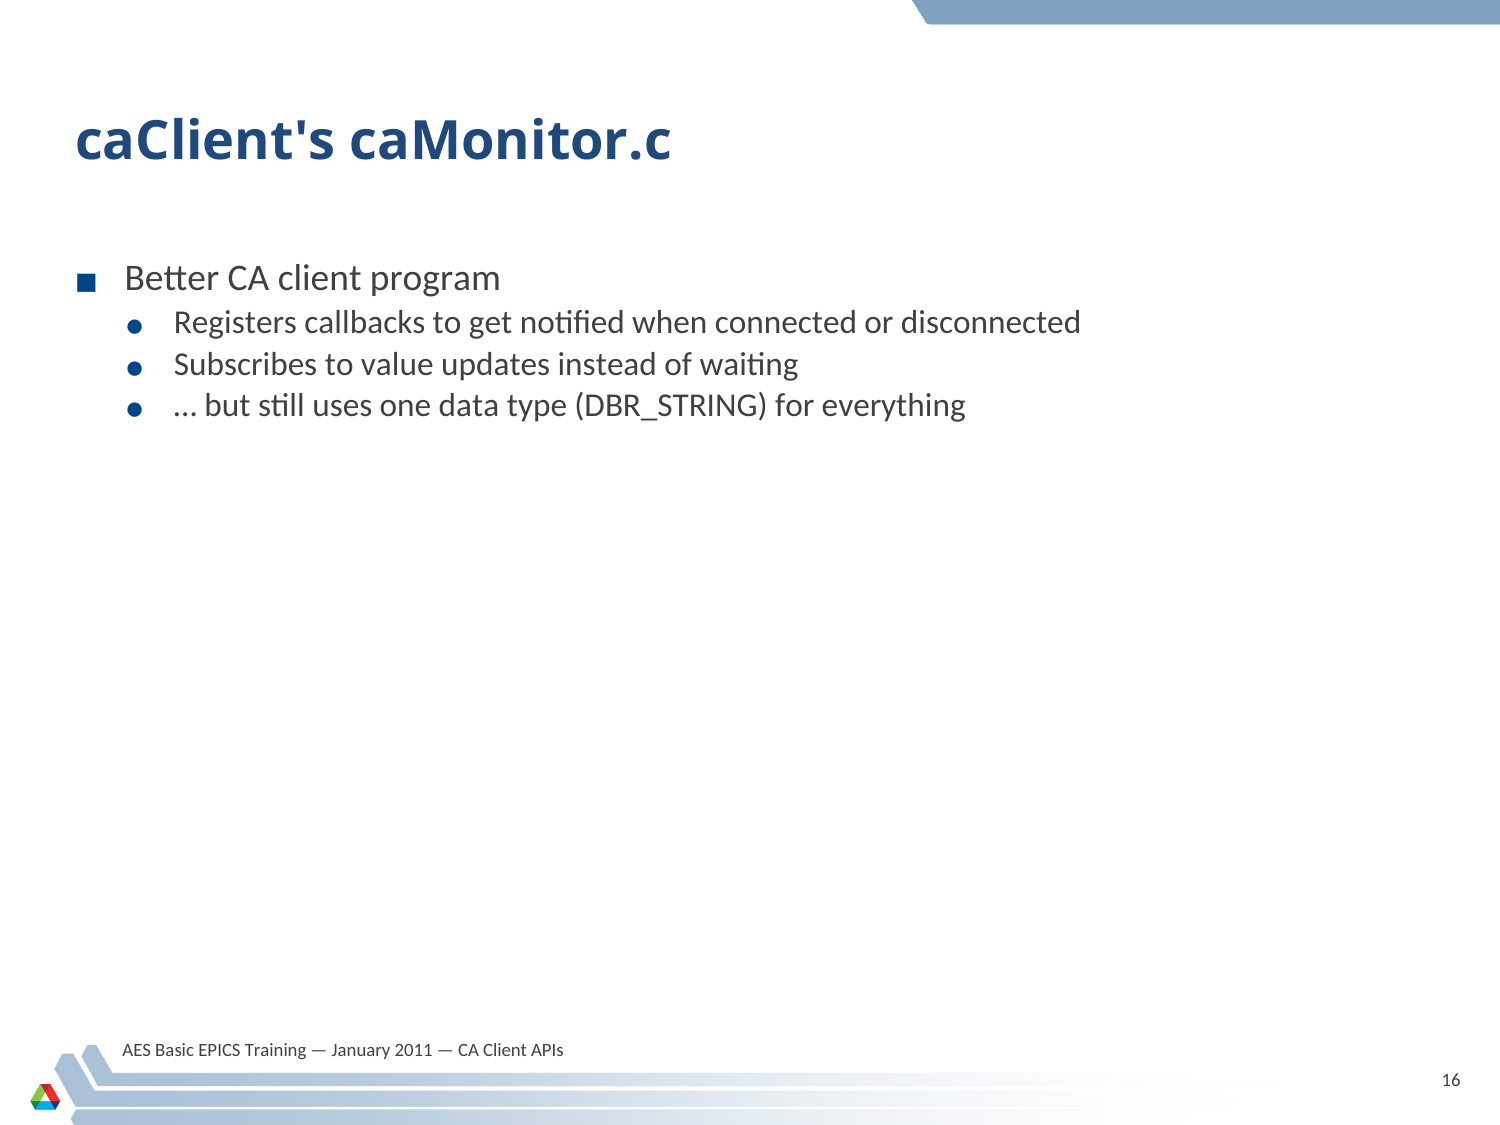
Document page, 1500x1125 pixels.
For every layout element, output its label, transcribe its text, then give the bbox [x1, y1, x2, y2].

title caClient's caMonitor.c [75, 107, 1426, 171]
picture [0, 1037, 1500, 1125]
picture [0, 0, 1500, 26]
list Better CA client program Registers callbacks to get notified when connected or disconnected Subscribes to value updates instead of waiting … but still uses one data type (DBR_STRING) for everything [75, 262, 1426, 447]
